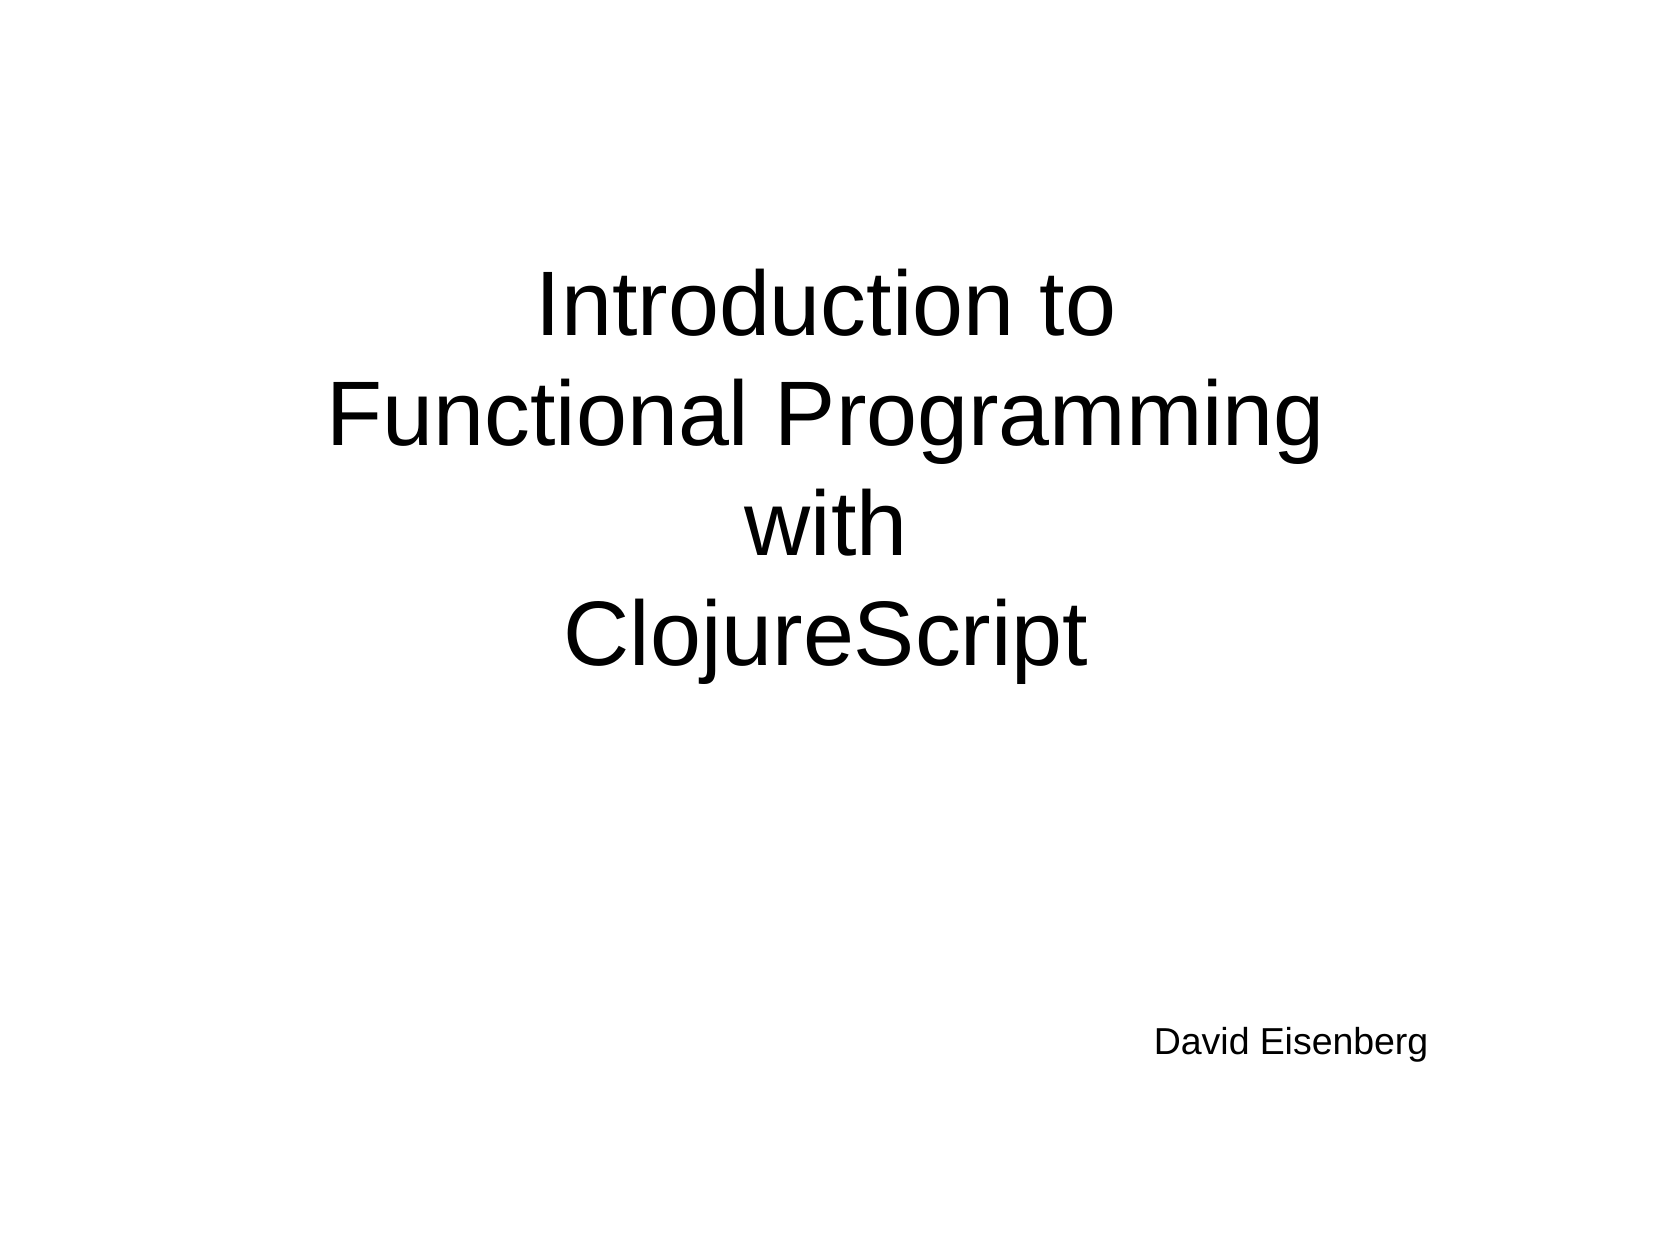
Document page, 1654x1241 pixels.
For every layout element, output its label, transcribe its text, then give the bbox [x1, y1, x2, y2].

text_box David Eisenberg [1139, 1009, 1489, 1069]
text_box Introduction to Functional Programming with ClojureScript [82, 219, 1571, 708]
